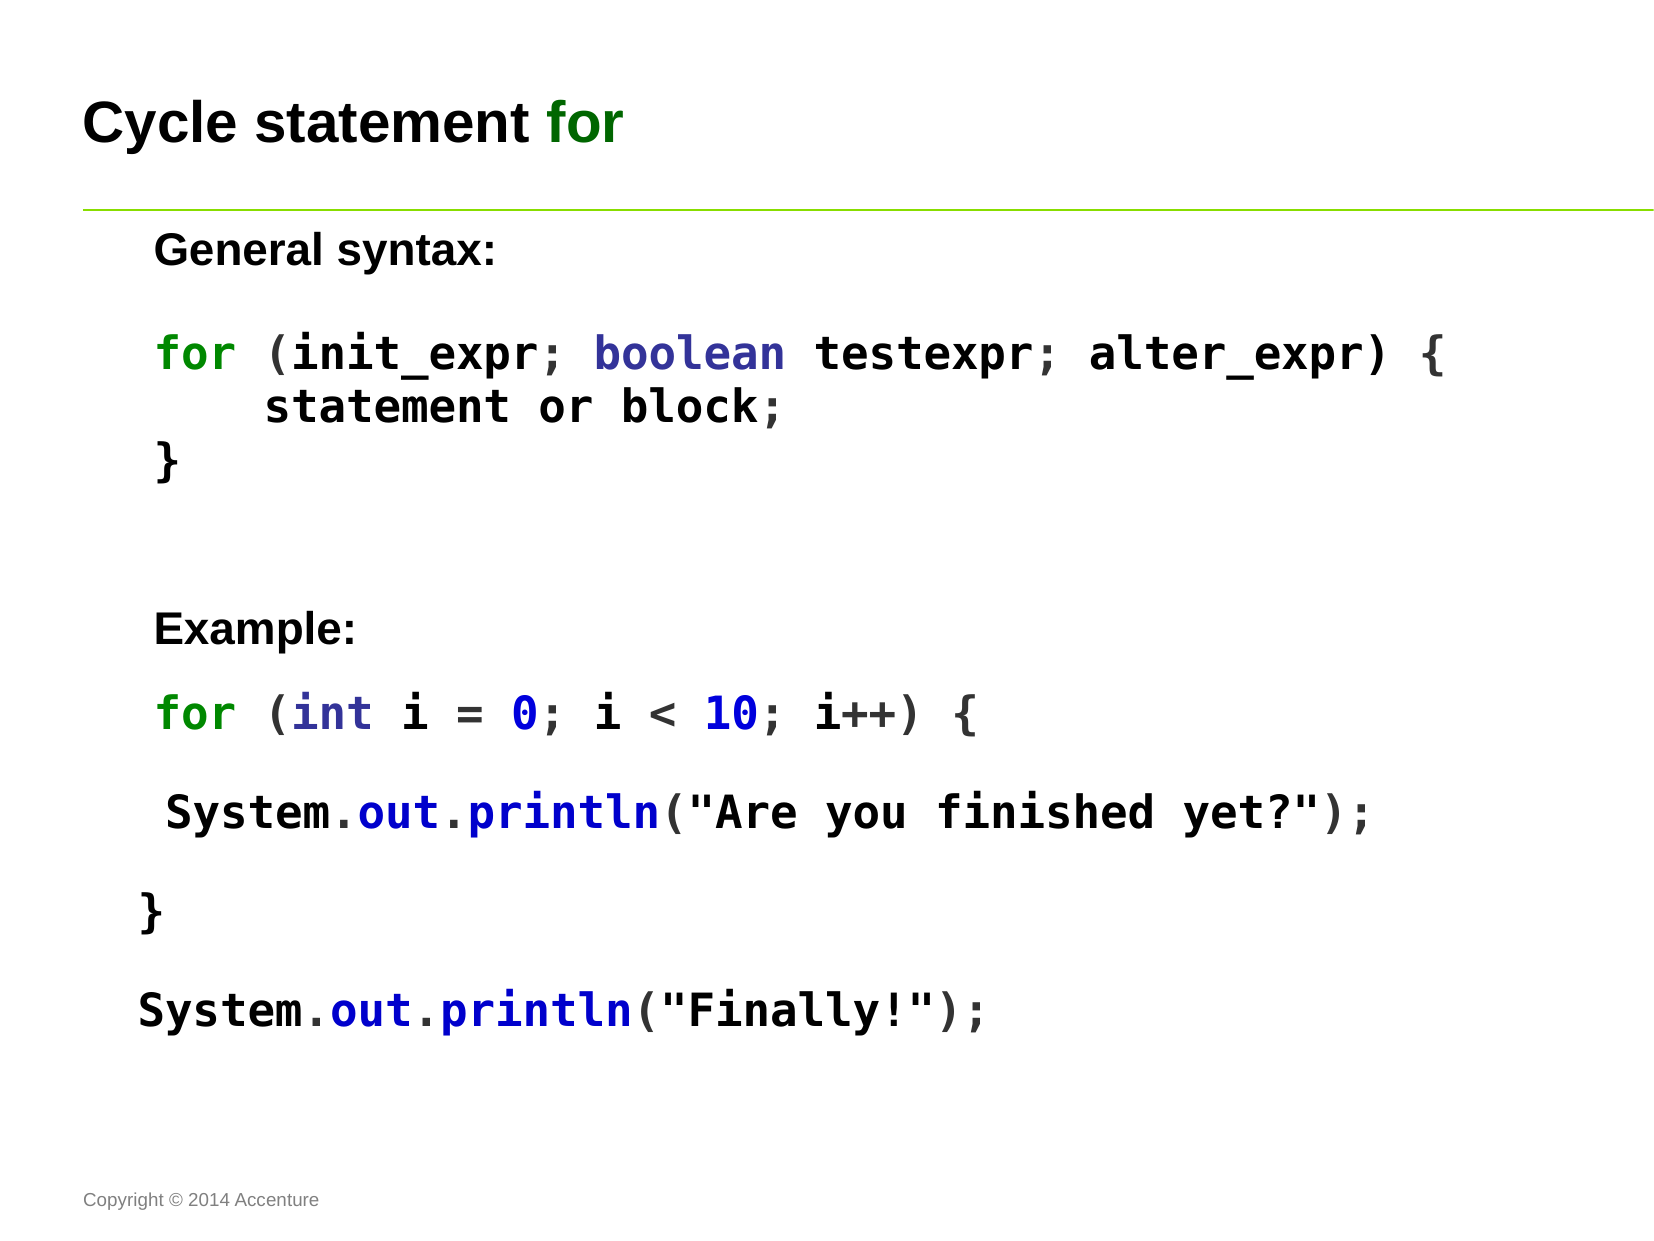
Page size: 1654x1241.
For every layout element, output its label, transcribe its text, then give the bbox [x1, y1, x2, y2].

title Cycle statement for [82, 49, 1571, 196]
list General syntax: for (init_expr; boolean testexpr; alter_expr) { statement or block; } Example: for (int i = 0; i < 10; i++) { System.out.println("Are you finished yet?"); } System.out.println("Finally!"); [82, 224, 1595, 1146]
